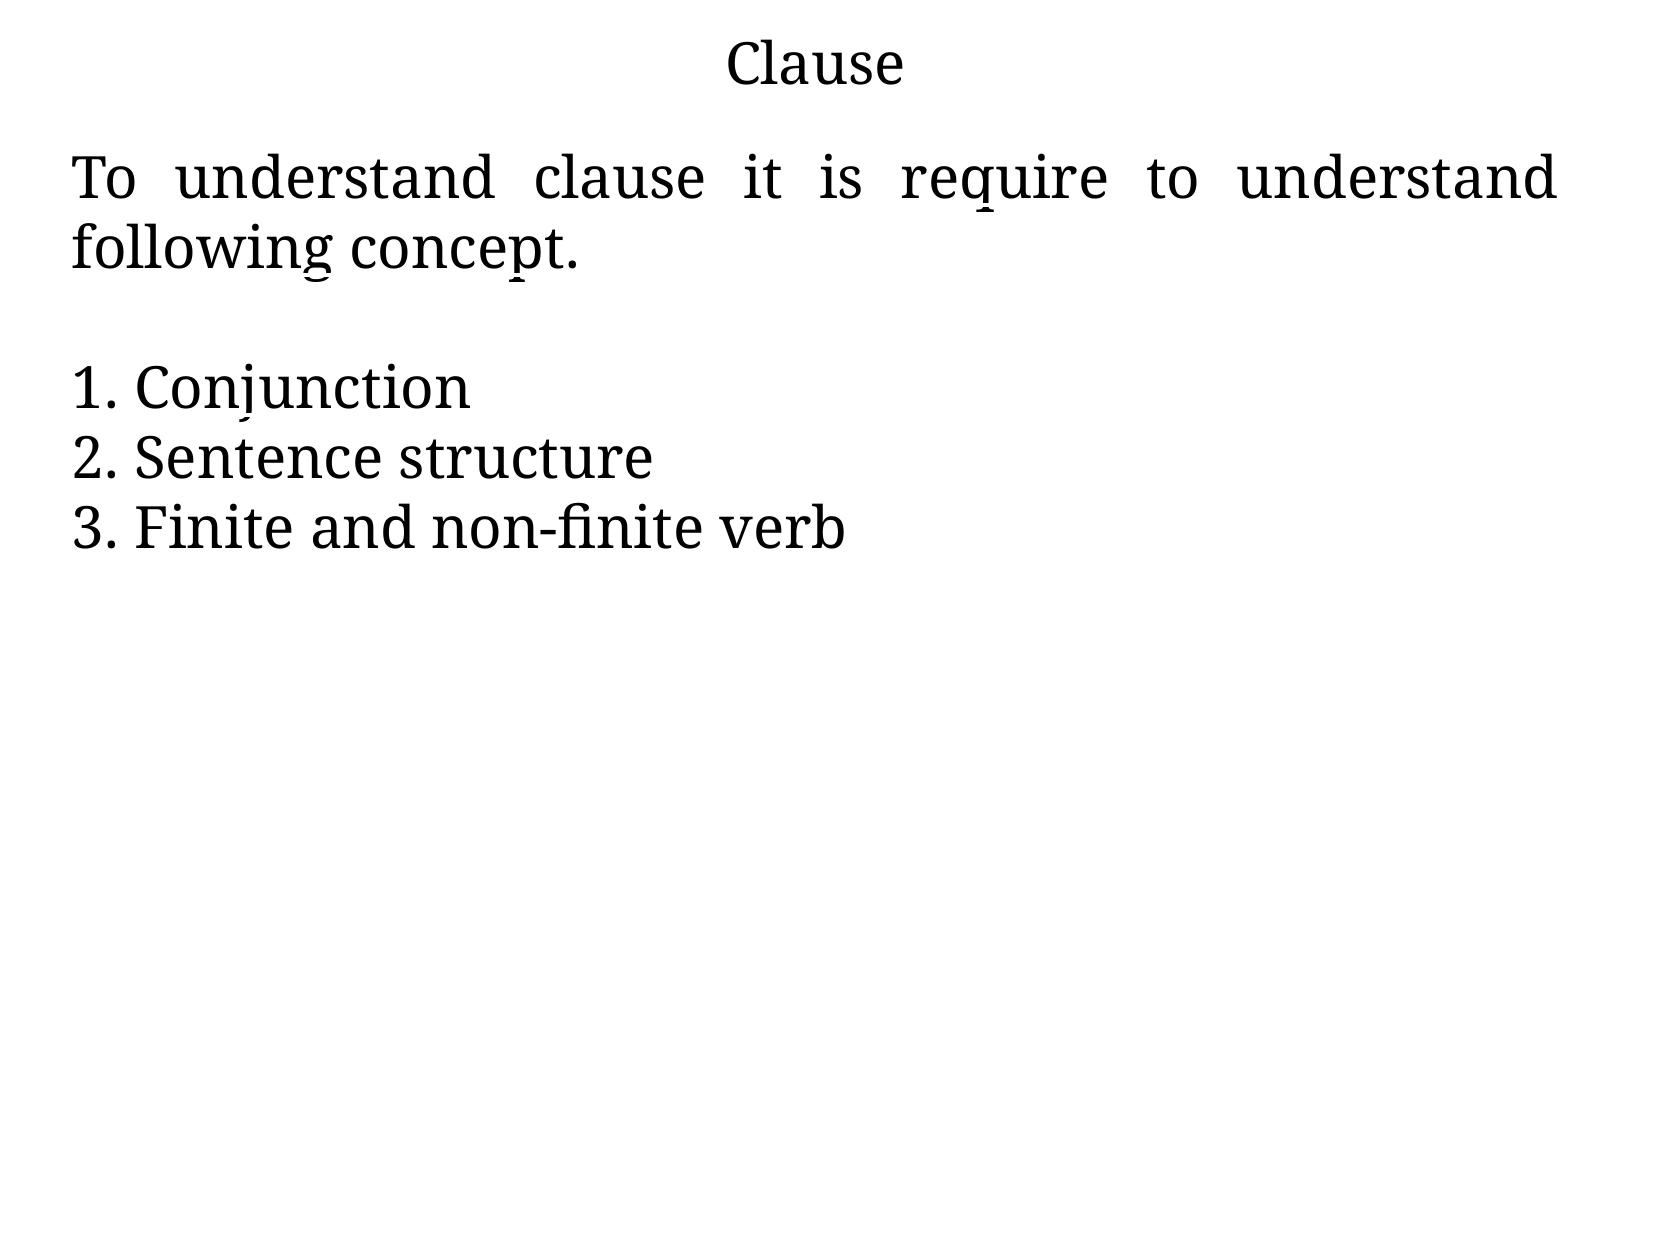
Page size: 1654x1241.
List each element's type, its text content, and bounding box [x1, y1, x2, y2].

text_box Clause To understand clause it is require to understand following concept. 1. Conjunction 2. Sentence structure 3. Finite and non-finite verb [71, 31, 1560, 1140]
